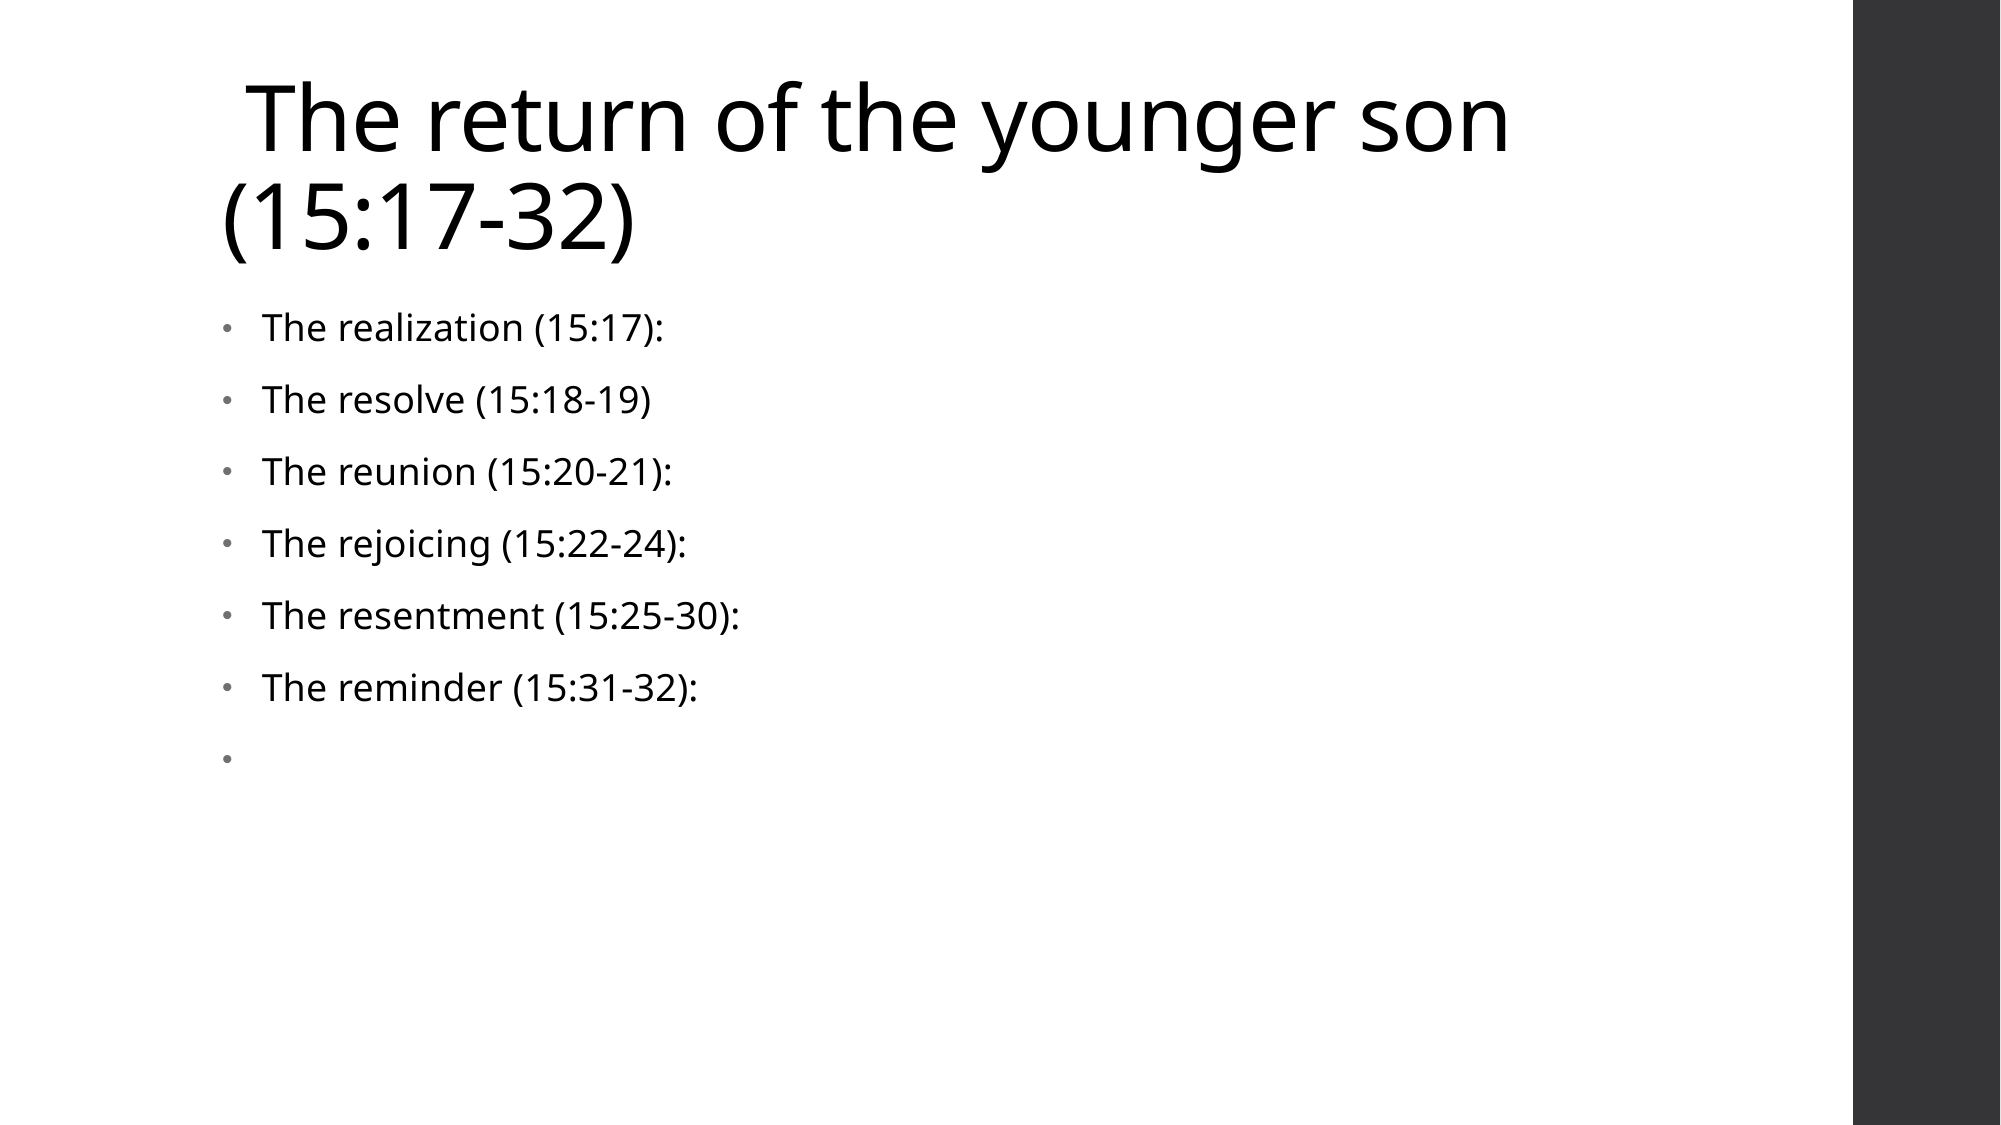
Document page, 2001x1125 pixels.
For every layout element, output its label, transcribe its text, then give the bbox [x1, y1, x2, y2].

title The return of the younger son (15:17-32) [206, 60, 1797, 278]
list The realization (15:17): The resolve (15:18-19) The reunion (15:20-21): The rejoicing (15:22-24): The resentment (15:25-30): The reminder (15:31-32): [206, 299, 1617, 1014]
